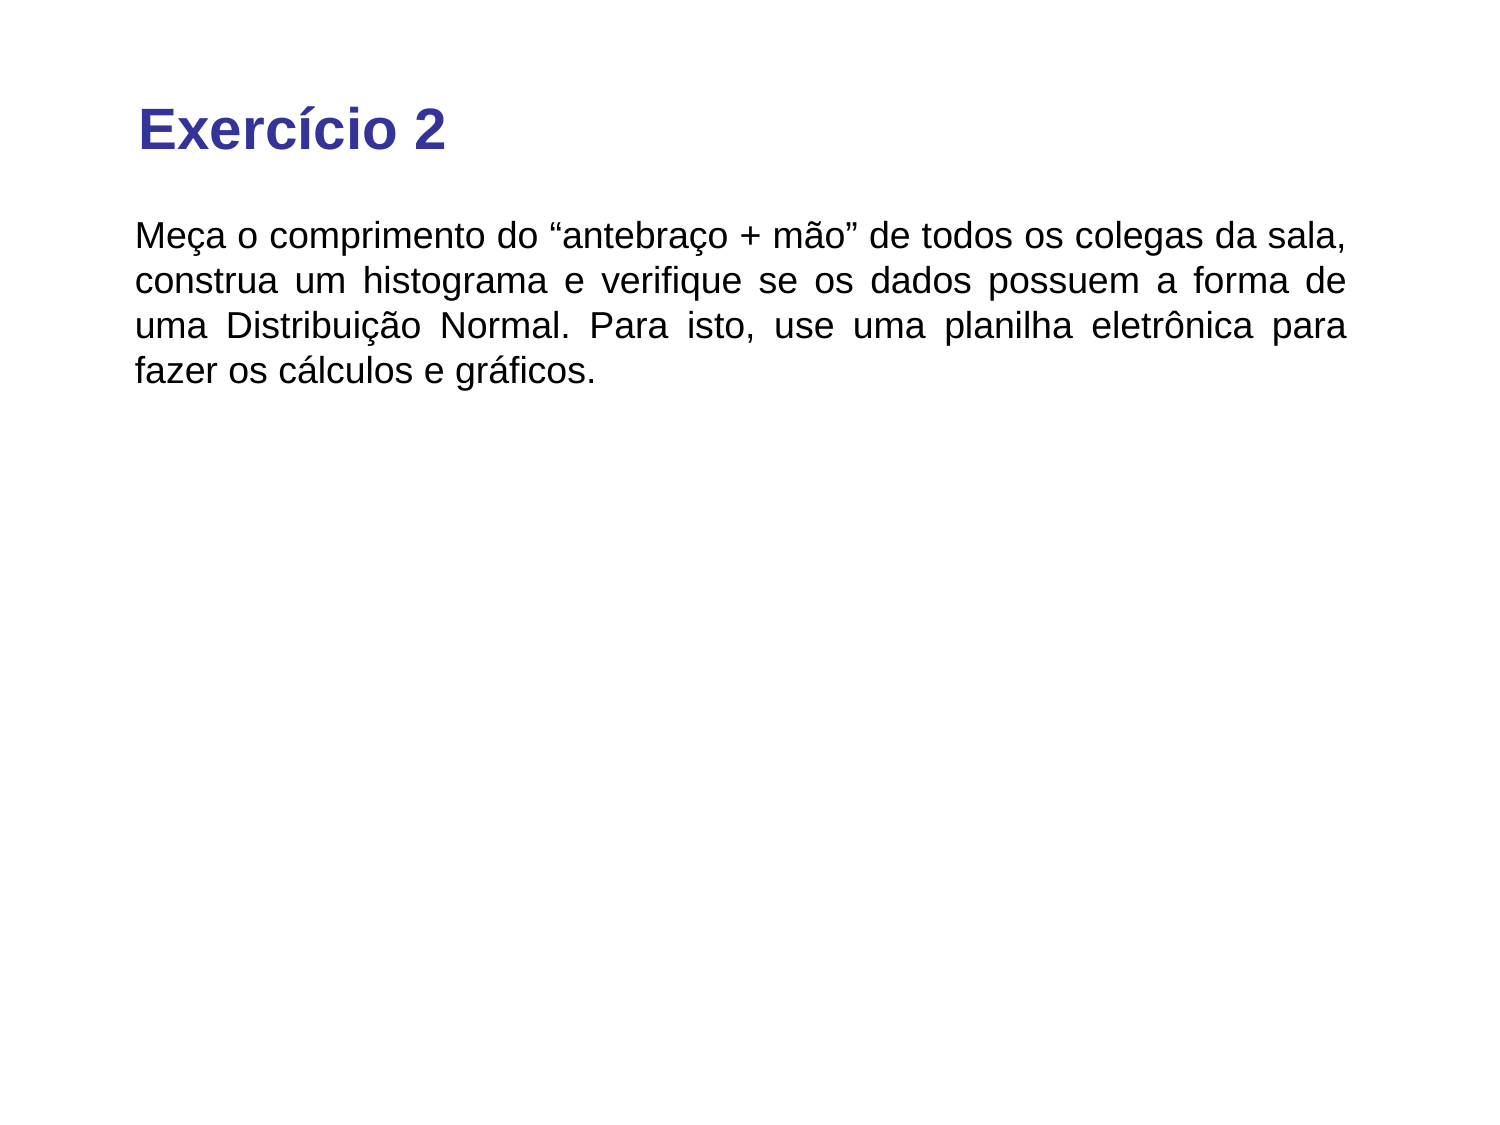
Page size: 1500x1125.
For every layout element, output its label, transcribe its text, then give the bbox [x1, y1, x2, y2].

text_box Meça o comprimento do “antebraço + mão” de todos os colegas da sala, construa um histograma e verifique se os dados possuem a forma de uma Distribuição Normal. Para isto, use uma planilha eletrônica para fazer os cálculos e gráficos. [120, 203, 1362, 399]
text_box Exercício 2 [123, 84, 1400, 179]
